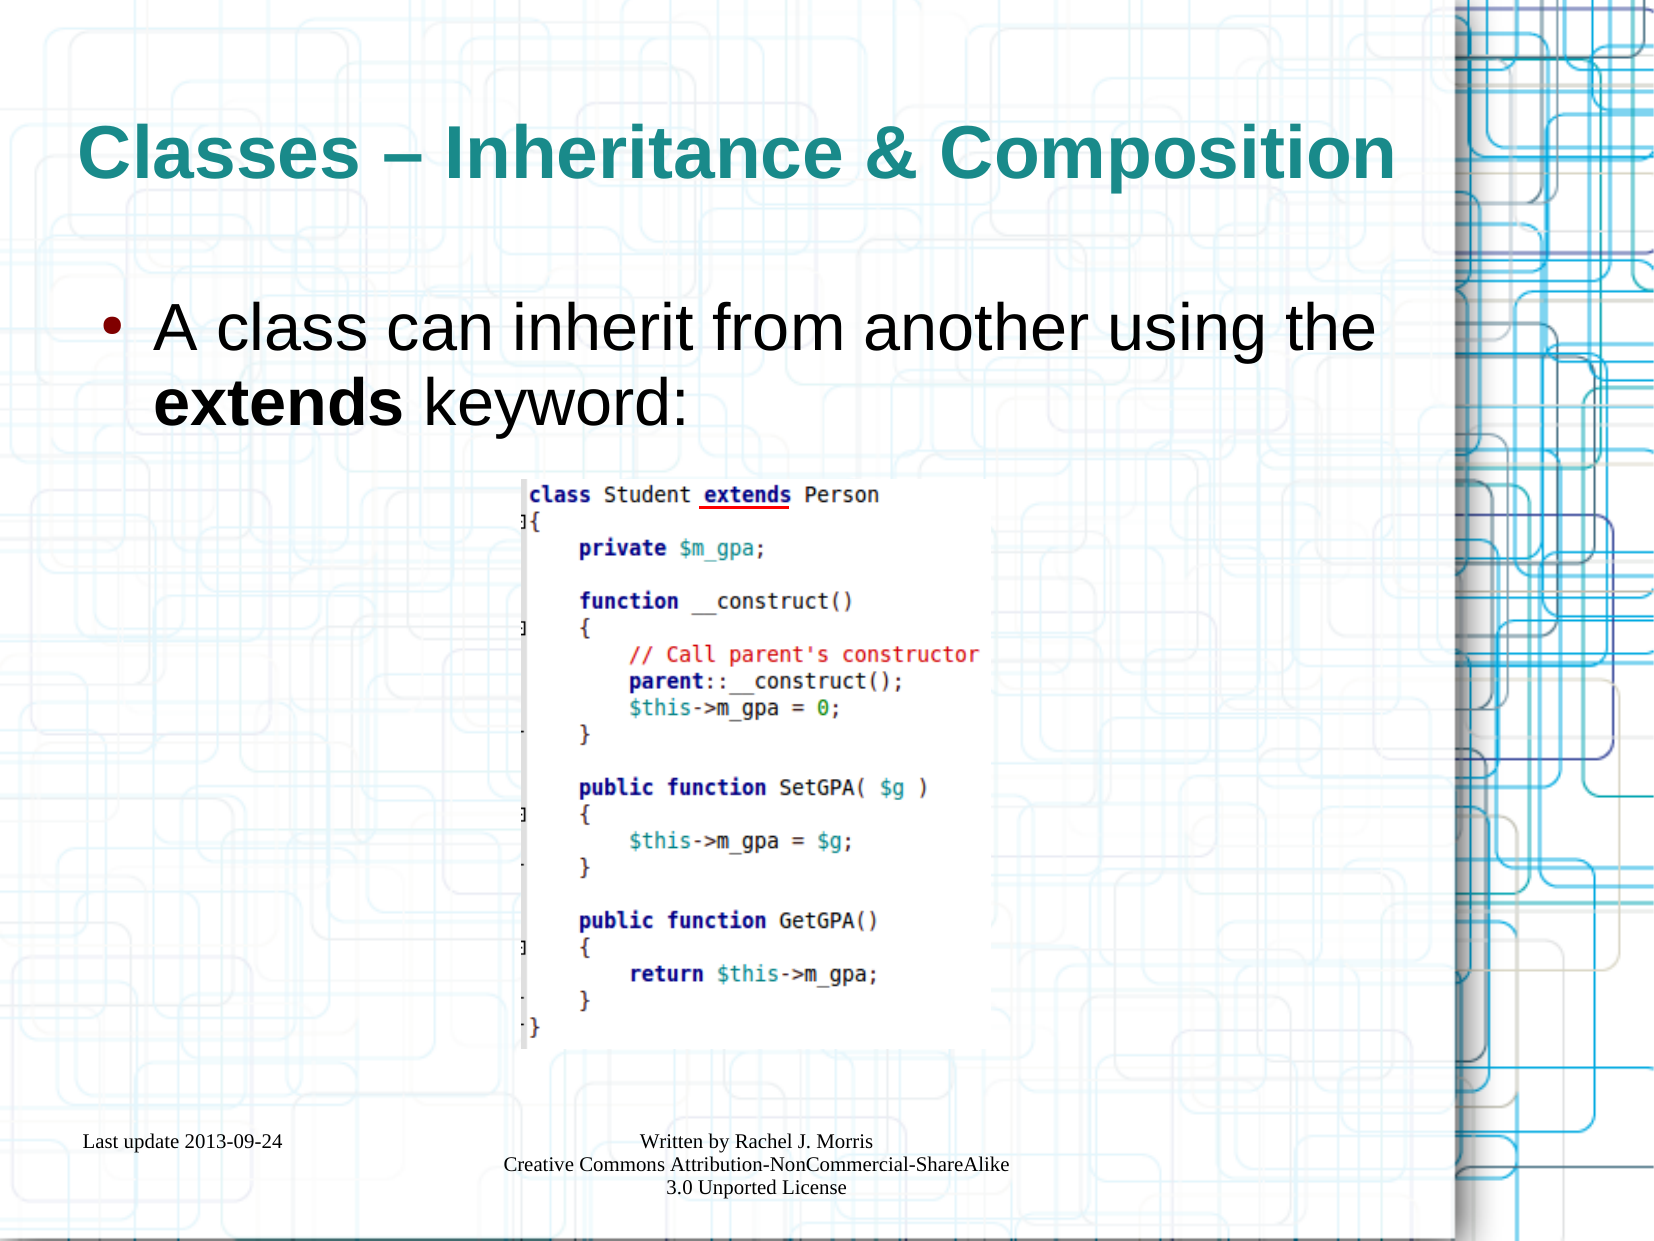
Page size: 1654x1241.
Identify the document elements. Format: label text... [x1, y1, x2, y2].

picture [0, 0, 1654, 1241]
title Classes – Inheritance & Composition [59, 49, 1418, 257]
list A class can inherit from another using the extends keyword: [82, 290, 1418, 1010]
